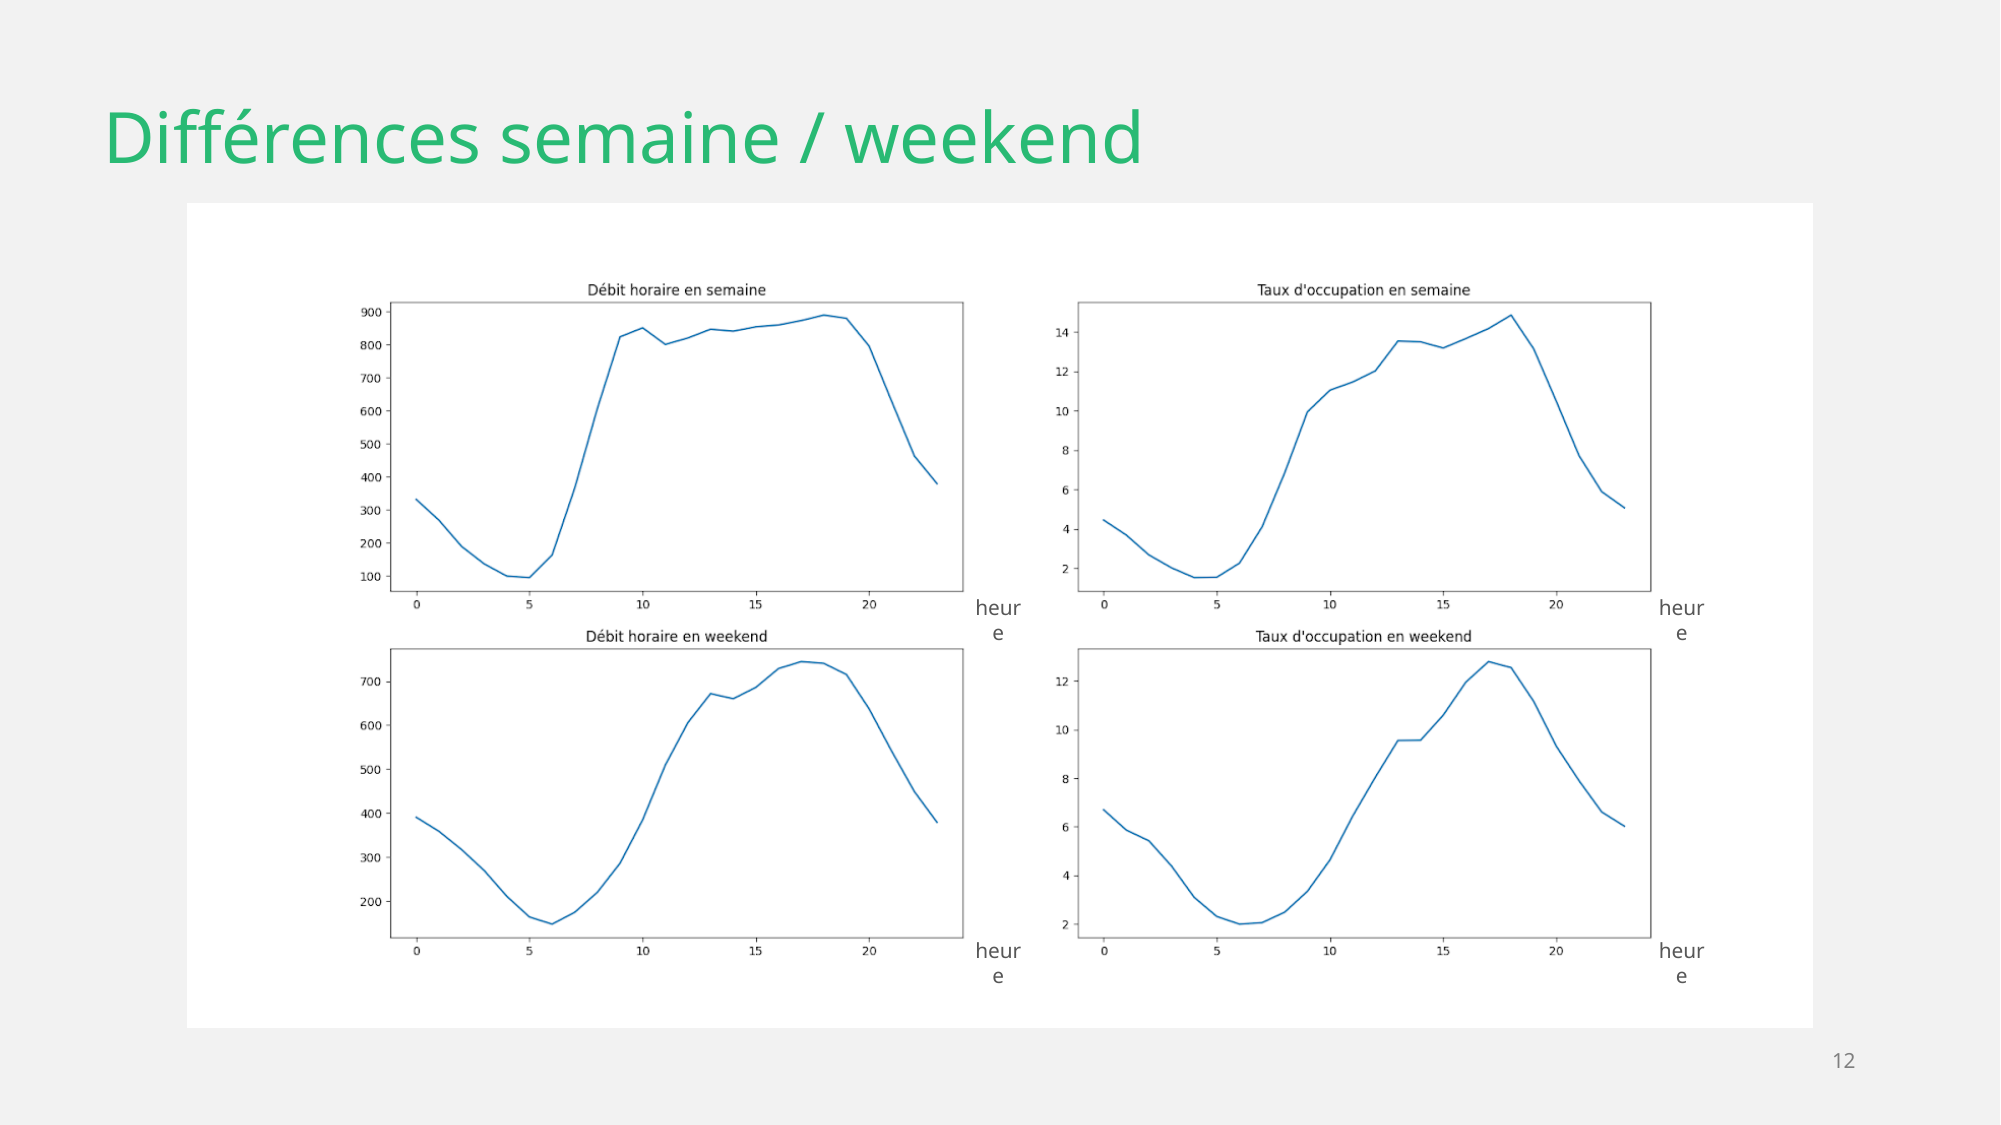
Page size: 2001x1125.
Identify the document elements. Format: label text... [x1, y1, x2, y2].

text_box heure [1640, 586, 1723, 628]
text_box heure [1640, 929, 1723, 971]
picture [187, 203, 1813, 1028]
title Différences semaine / weekend [103, 102, 1897, 180]
text_box heure [957, 929, 1039, 971]
text_box heure [957, 586, 1039, 628]
